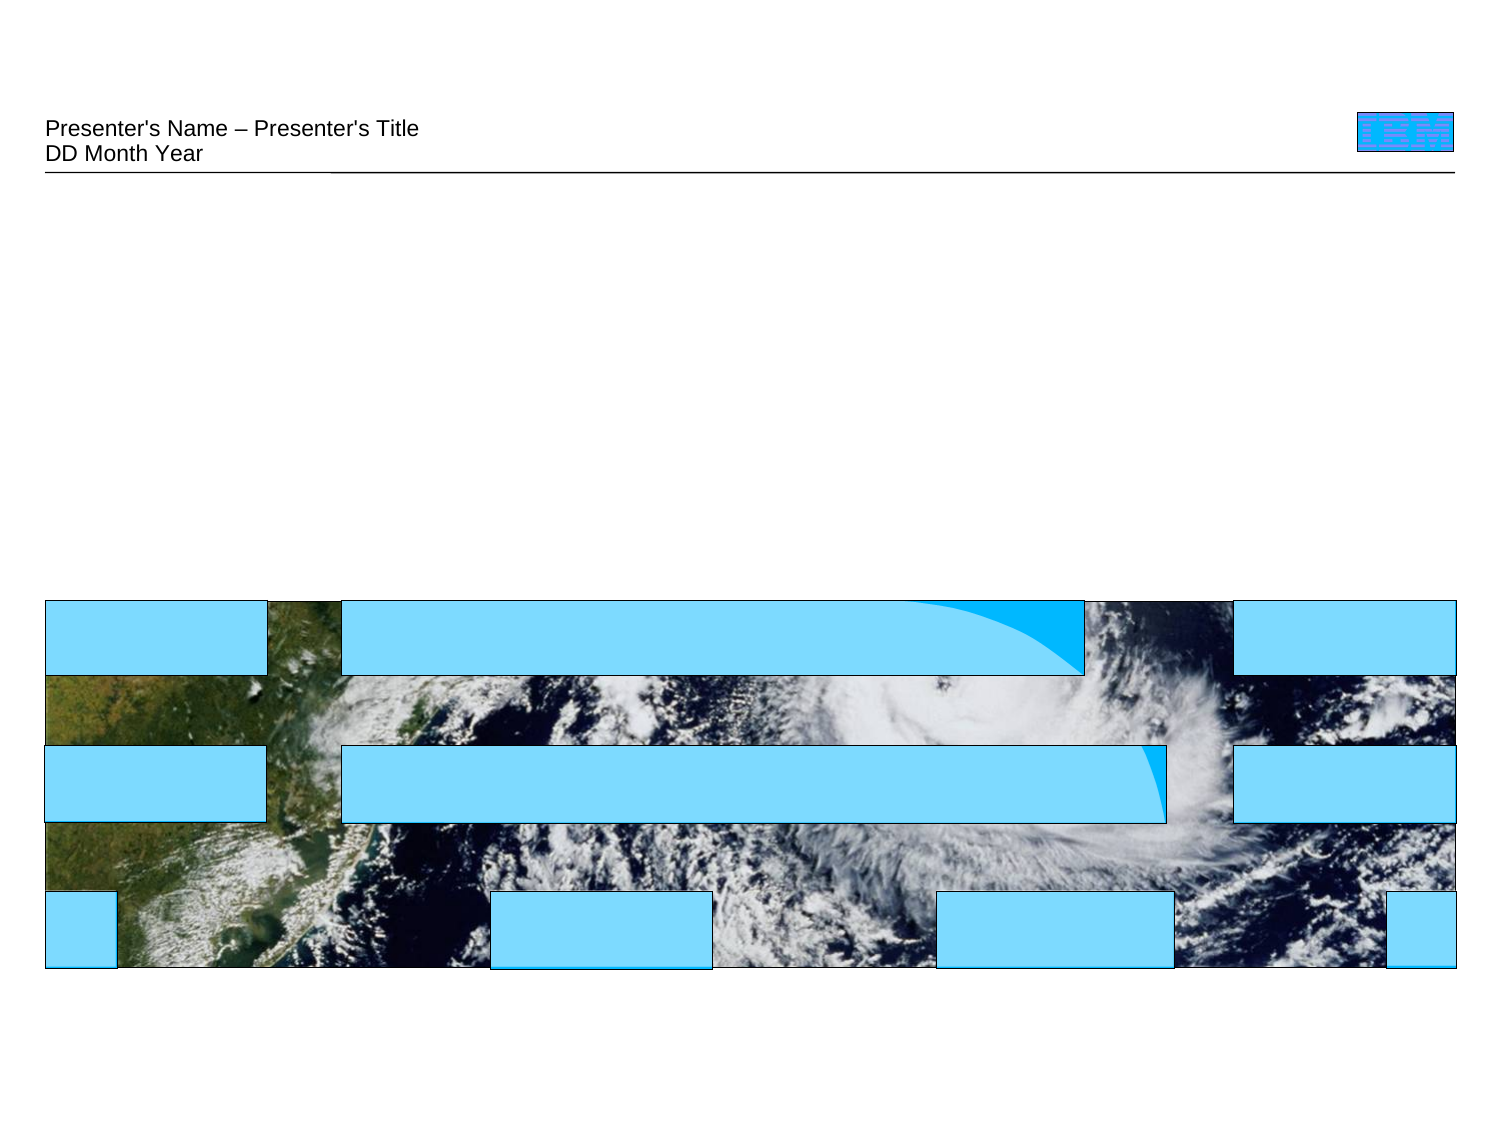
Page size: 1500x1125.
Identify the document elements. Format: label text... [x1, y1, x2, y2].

picture [46, 892, 115, 966]
picture [46, 601, 267, 675]
picture [937, 892, 1174, 966]
picture [45, 602, 1457, 967]
picture [1234, 746, 1454, 823]
picture [1387, 892, 1456, 965]
picture [491, 892, 712, 966]
text_box Presenter's Name – Presenter's Title DD Month Year [30, 86, 1306, 175]
picture [45, 746, 266, 820]
picture [342, 601, 1081, 675]
picture [1234, 601, 1454, 675]
